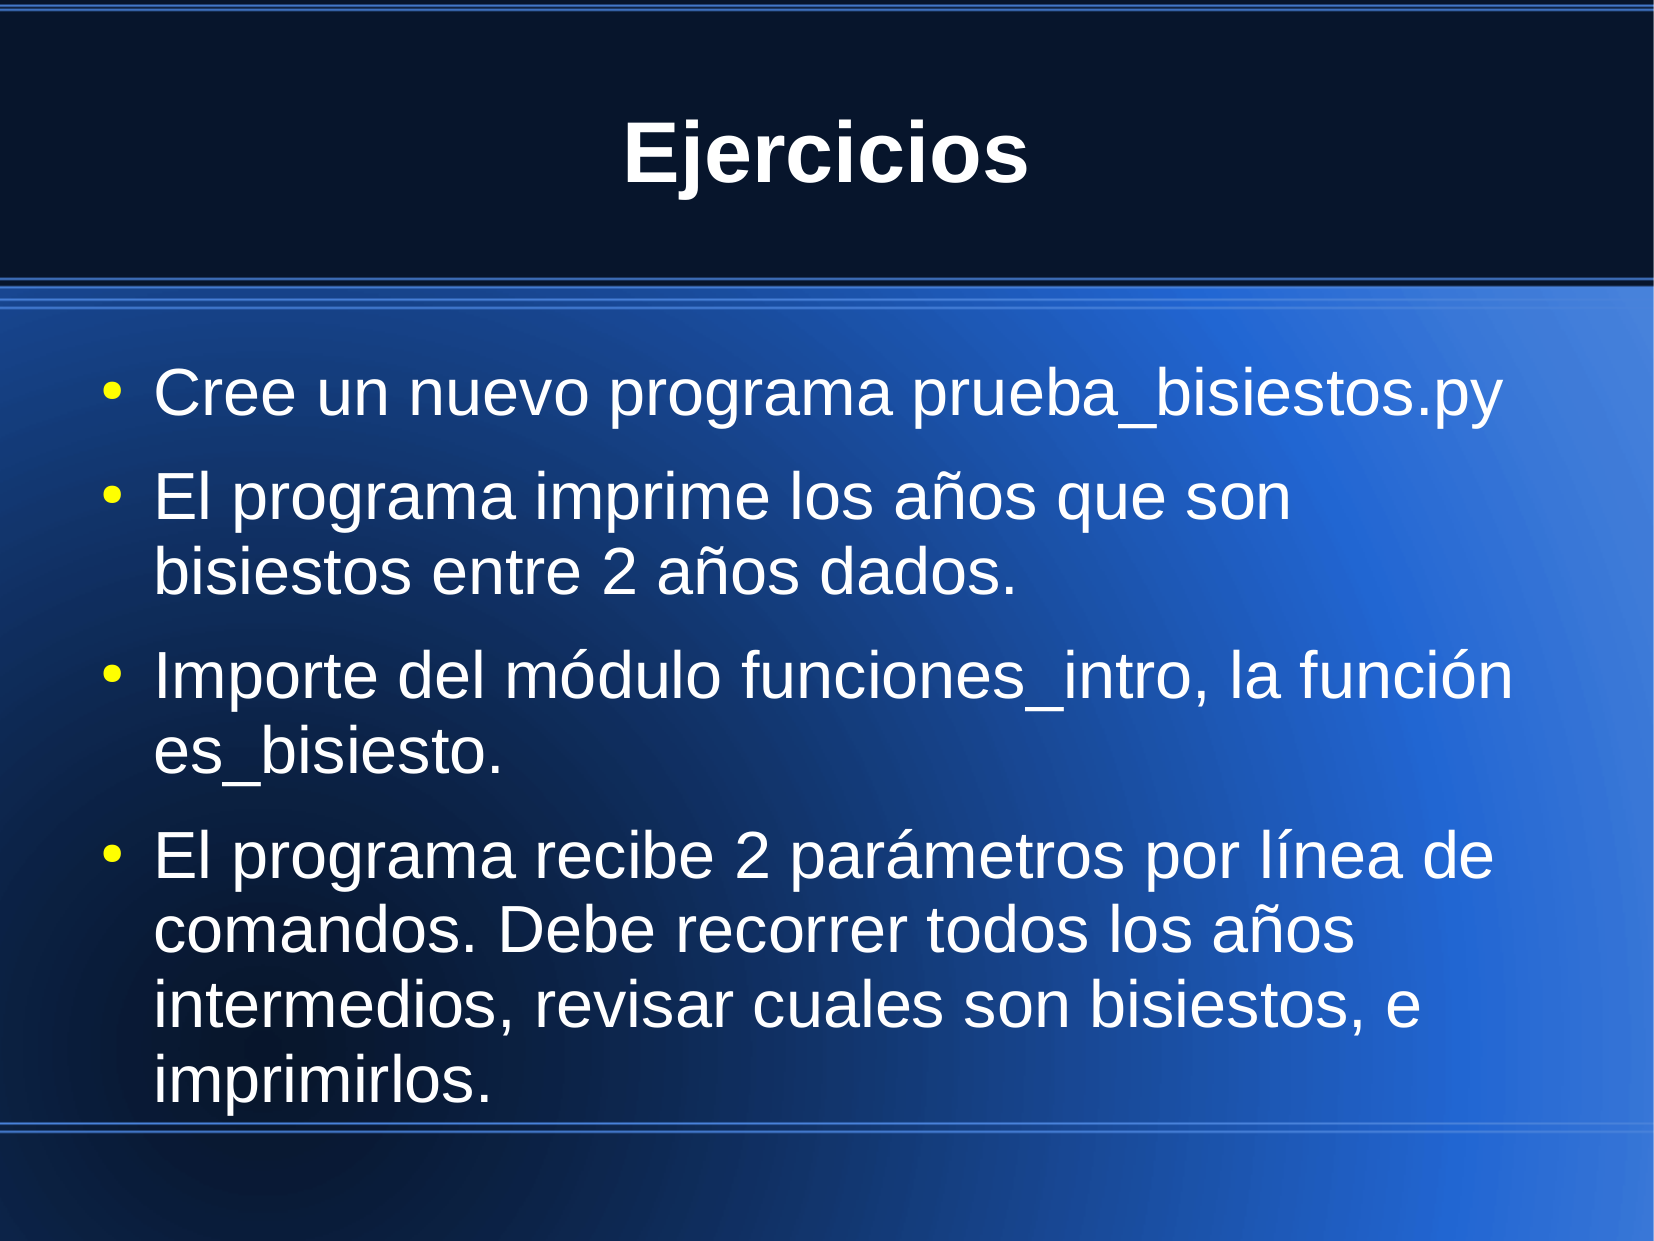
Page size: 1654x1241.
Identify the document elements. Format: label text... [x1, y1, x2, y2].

picture [0, 0, 1654, 1241]
title Ejercicios [82, 49, 1571, 257]
list Cree un nuevo programa prueba_bisiestos.py El programa imprime los años que son bisiestos entre 2 años dados. Importe del módulo funciones_intro, la función es_bisiesto. El programa recibe 2 parámetros por línea de comandos. Debe recorrer todos los años intermedios, revisar cuales son bisiestos, e imprimirlos. [82, 355, 1571, 1117]
